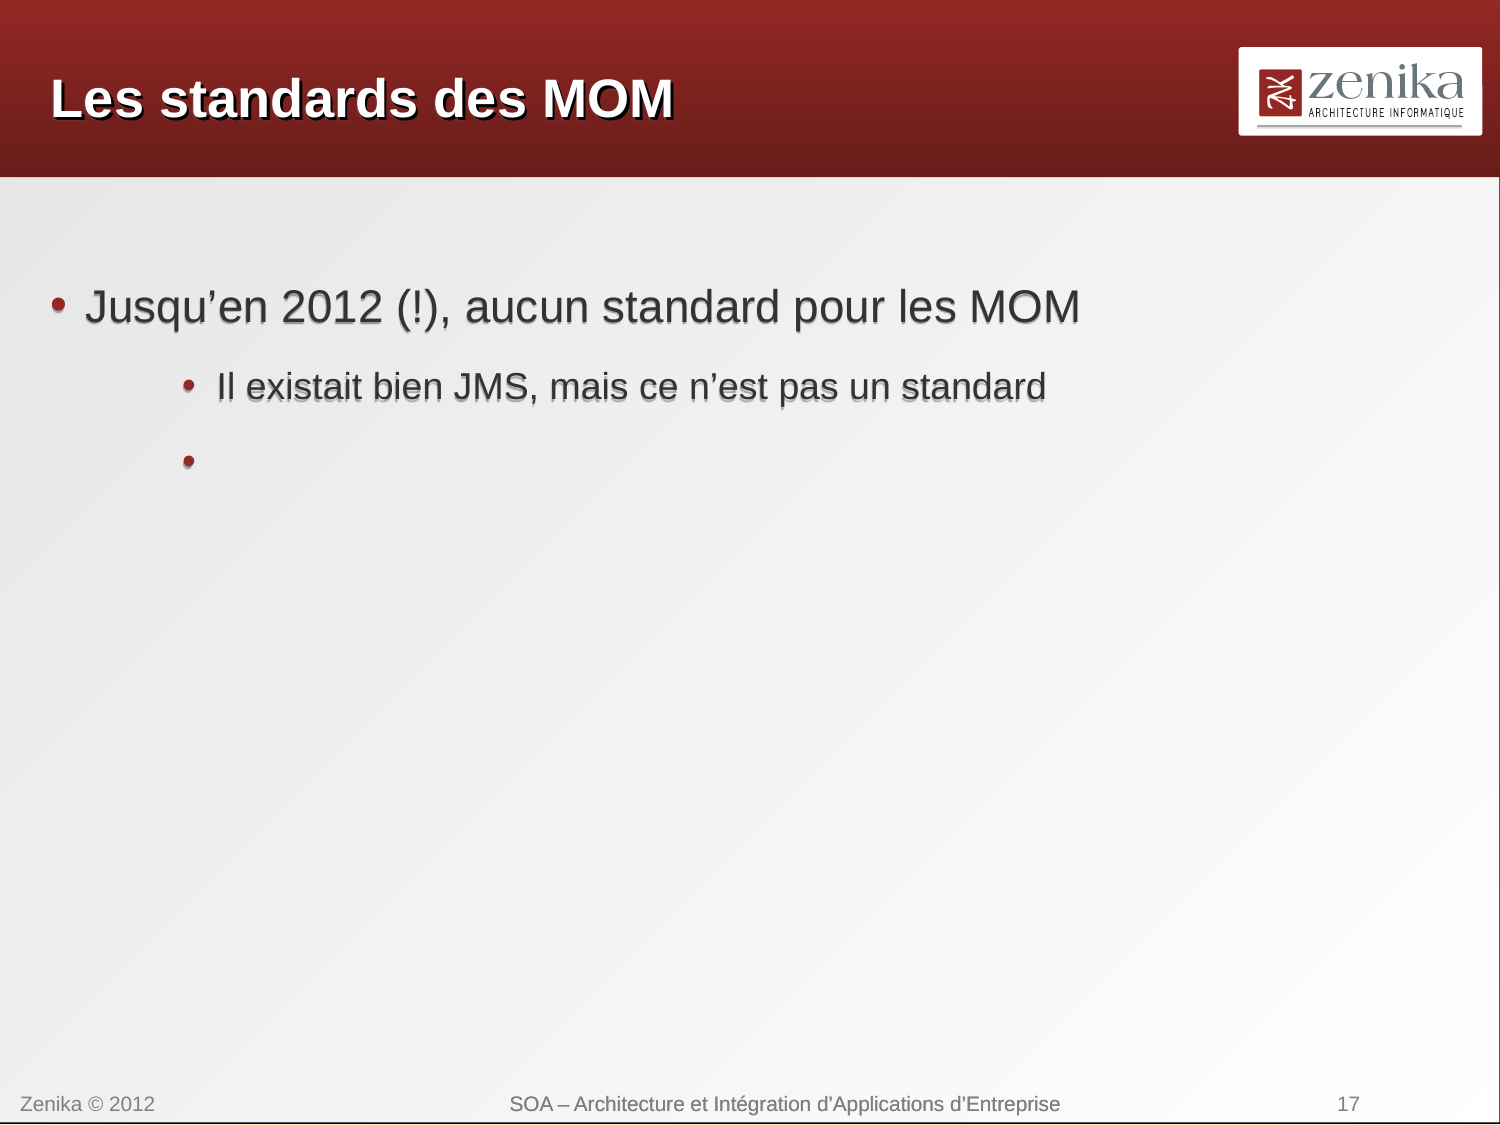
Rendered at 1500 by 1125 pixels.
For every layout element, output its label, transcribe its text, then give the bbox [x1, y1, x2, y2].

title Les standards des MOM [50, 15, 1206, 180]
text_box SOA – Architecture et Intégration d’Applications d’Entreprise [443, 1084, 1128, 1106]
list Jusqu’en 2012 (!), aucun standard pour les MOM Il existait bien JMS, mais ce n’est pas un standard [50, 249, 1435, 1079]
